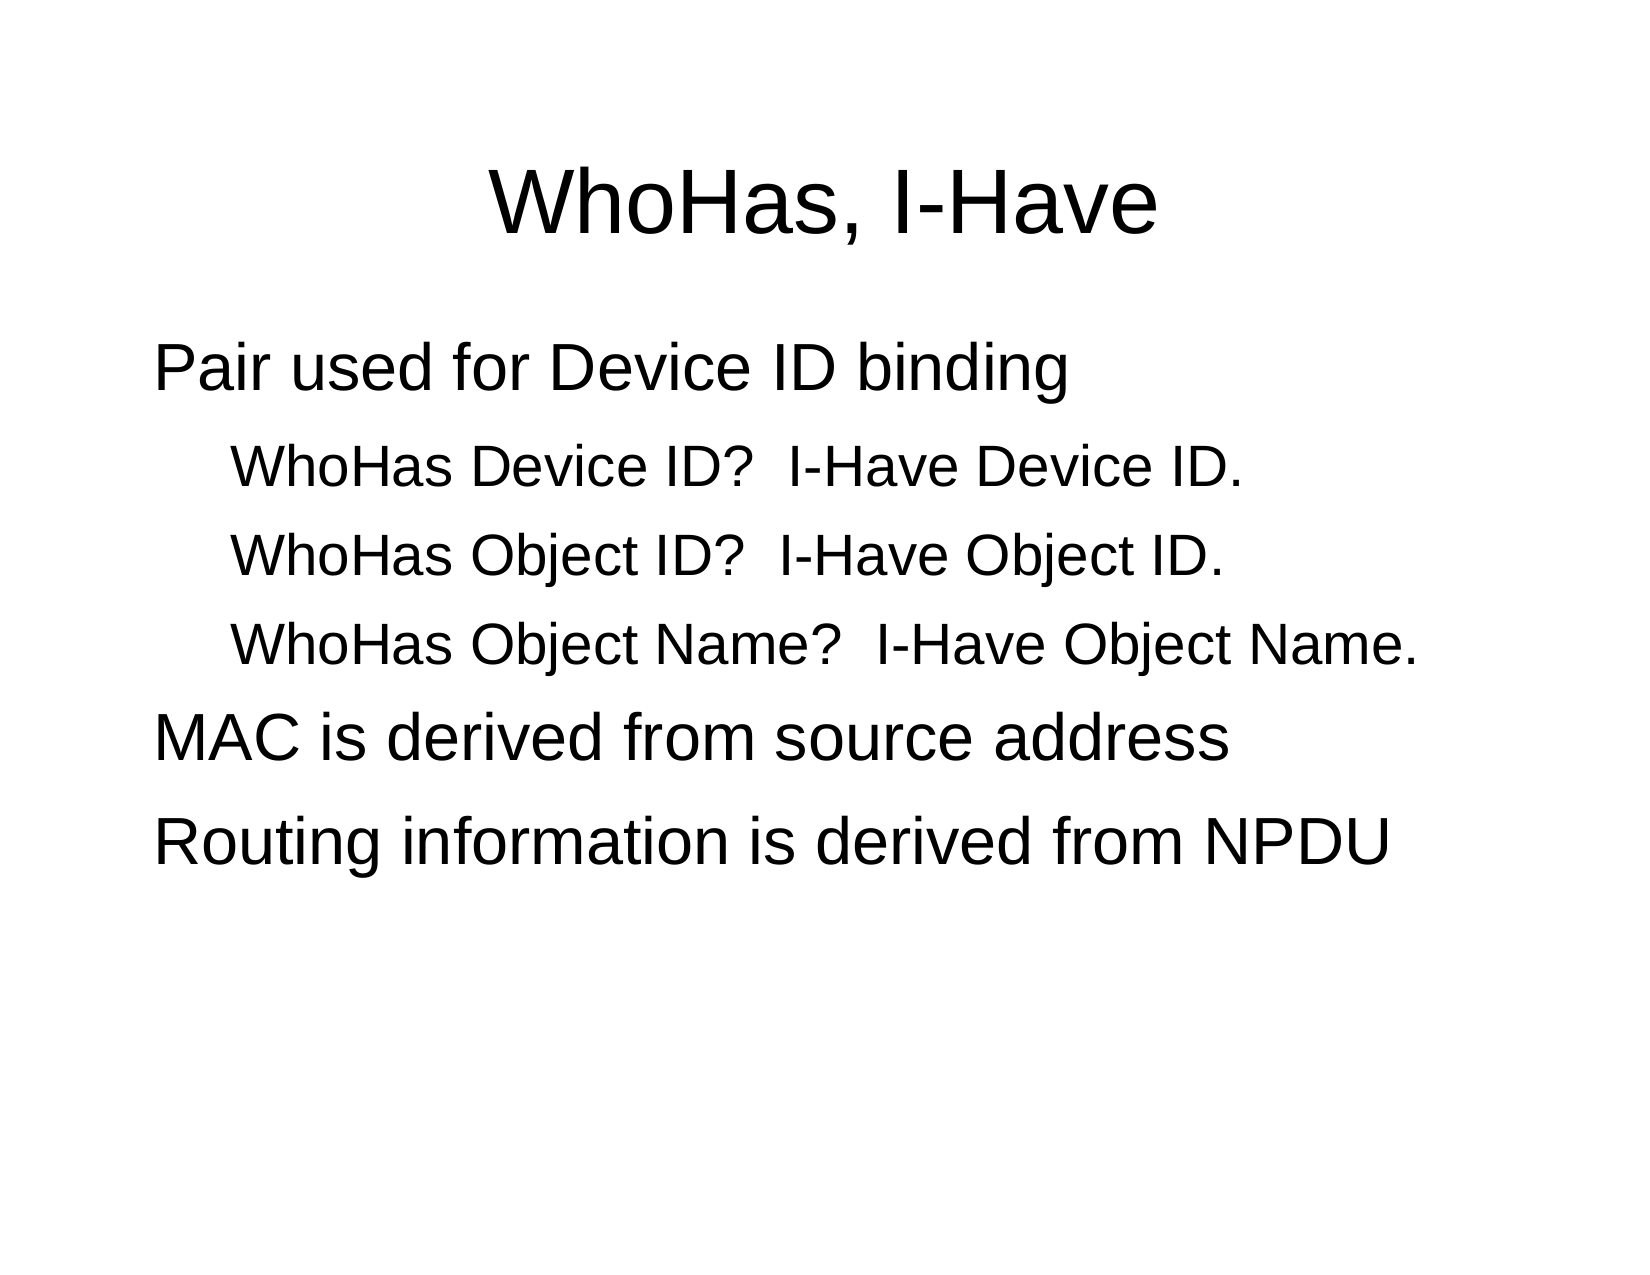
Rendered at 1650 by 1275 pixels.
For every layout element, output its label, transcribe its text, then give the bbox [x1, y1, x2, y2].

list Pair used for Device ID binding WhoHas Device ID? I-Have Device ID. WhoHas Object ID? I-Have Object ID. WhoHas Object Name? I-Have Object Name. MAC is derived from source address Routing information is derived from NPDU [135, 329, 1515, 1079]
title WhoHas, I-Have [135, 112, 1515, 291]
